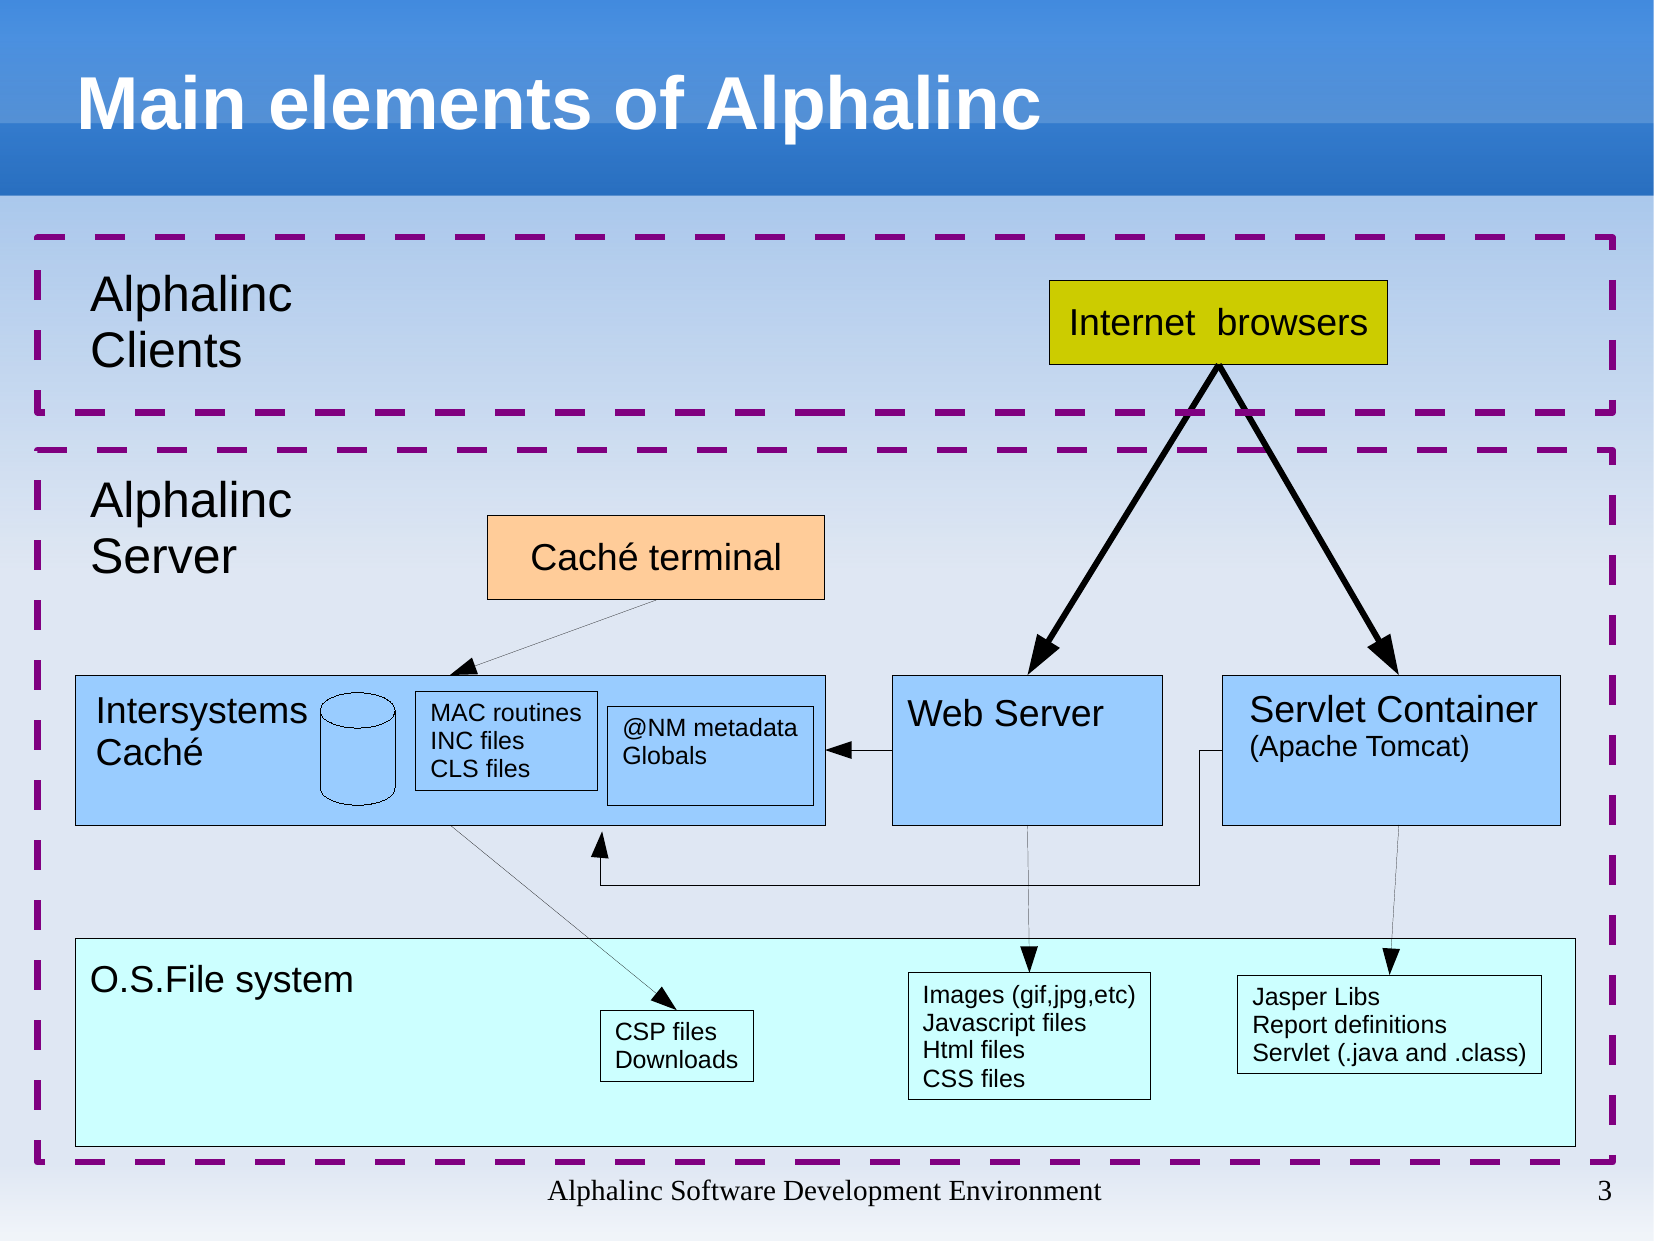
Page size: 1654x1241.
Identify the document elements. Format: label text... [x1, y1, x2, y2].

text_box Servlet Container (Apache Tomcat) [1234, 680, 1576, 771]
text_box Alphalinc Clients [75, 258, 308, 386]
picture [0, 0, 1654, 1241]
text_box MAC routines INC files CLS files [415, 691, 598, 791]
text_box Internet browsers [1049, 280, 1388, 365]
text_box Caché terminal [487, 515, 825, 600]
text_box Web Server [892, 684, 1133, 742]
text_box Jasper Libs Report definitions Servlet (.java and .class) [1237, 975, 1542, 1074]
text_box [75, 675, 826, 826]
text_box [1222, 675, 1561, 826]
text_box Images (gif,jpg,etc) Javascript files Html files CSS files [908, 972, 1151, 1100]
text_box O.S.File system [75, 951, 451, 1009]
text_box Intersystems Caché [80, 682, 456, 782]
title Main elements of Alphalinc [76, 0, 1565, 208]
text_box [892, 675, 1163, 826]
text_box Alphalinc Server [75, 465, 308, 592]
text_box CSP files Downloads [600, 1010, 754, 1082]
text_box @NM metadata Globals [607, 706, 814, 806]
text_box [75, 938, 1576, 1147]
